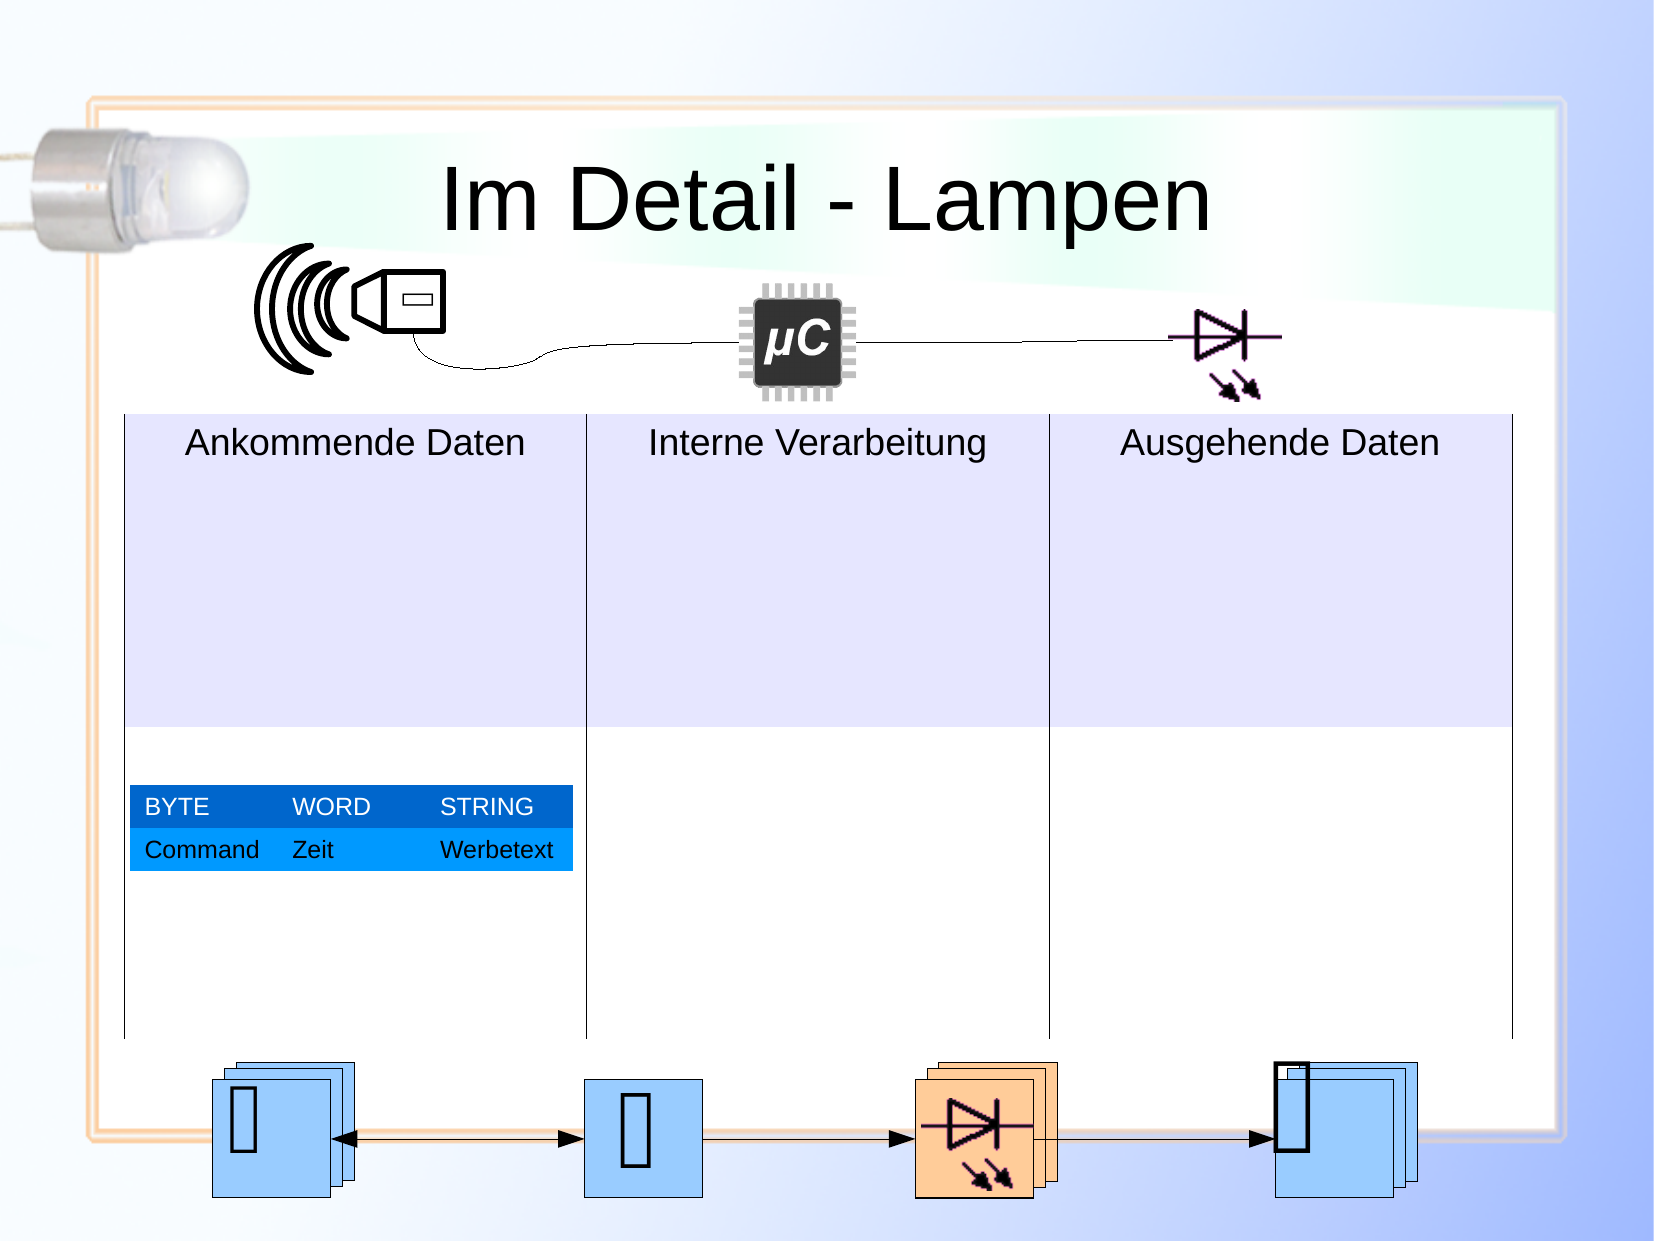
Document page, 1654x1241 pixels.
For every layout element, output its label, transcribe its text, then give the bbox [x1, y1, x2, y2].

table_cell Command [130, 828, 278, 871]
text_box : [212, 1076, 331, 1203]
table_header Ankommende Daten [125, 414, 586, 727]
table_header Interne Verarbeitung [587, 414, 1049, 727]
text_box [317, 269, 347, 339]
picture [0, 0, 1654, 1241]
title Im Detail - Lampen [82, 102, 1571, 296]
table_header WORD [278, 785, 425, 828]
table_cell Werbetext [425, 828, 573, 871]
text_box [290, 263, 329, 355]
text_box  [384, 271, 443, 331]
table_header BYTE [130, 785, 278, 828]
table_cell [125, 727, 586, 1039]
table_cell [1050, 727, 1512, 1039]
text_box [257, 245, 312, 373]
text_box  [602, 1083, 721, 1211]
text_box [915, 1062, 1058, 1199]
text_box [584, 1079, 703, 1198]
text_box [1034, 1140, 1058, 1188]
text_box [224, 1062, 355, 1138]
table_cell Zeit [278, 828, 425, 871]
text_box [354, 271, 384, 331]
text_box [331, 1140, 355, 1187]
table_header STRING [425, 785, 573, 828]
text_box  [1254, 1051, 1418, 1204]
table_cell [587, 727, 1049, 1039]
table_header Ausgehende Daten [1050, 414, 1512, 727]
